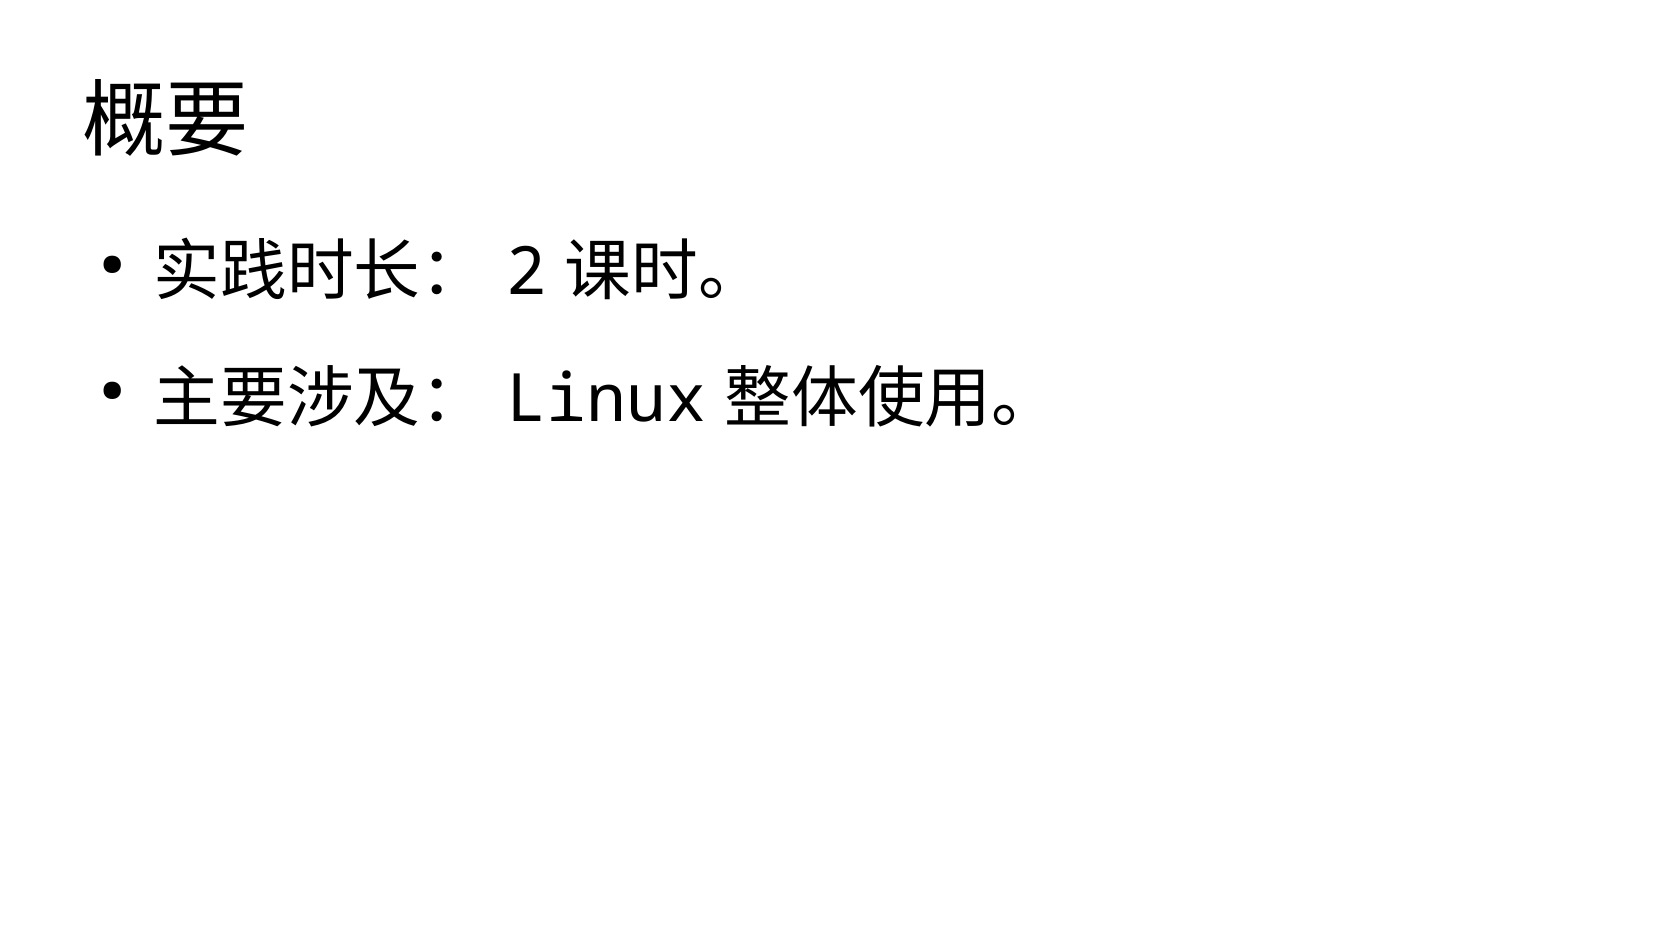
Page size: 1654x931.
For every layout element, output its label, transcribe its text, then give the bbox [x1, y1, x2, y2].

list 实践时长：2课时。 主要涉及：Linux整体使用。 [82, 217, 1571, 758]
title 概要 [82, 37, 1571, 189]
